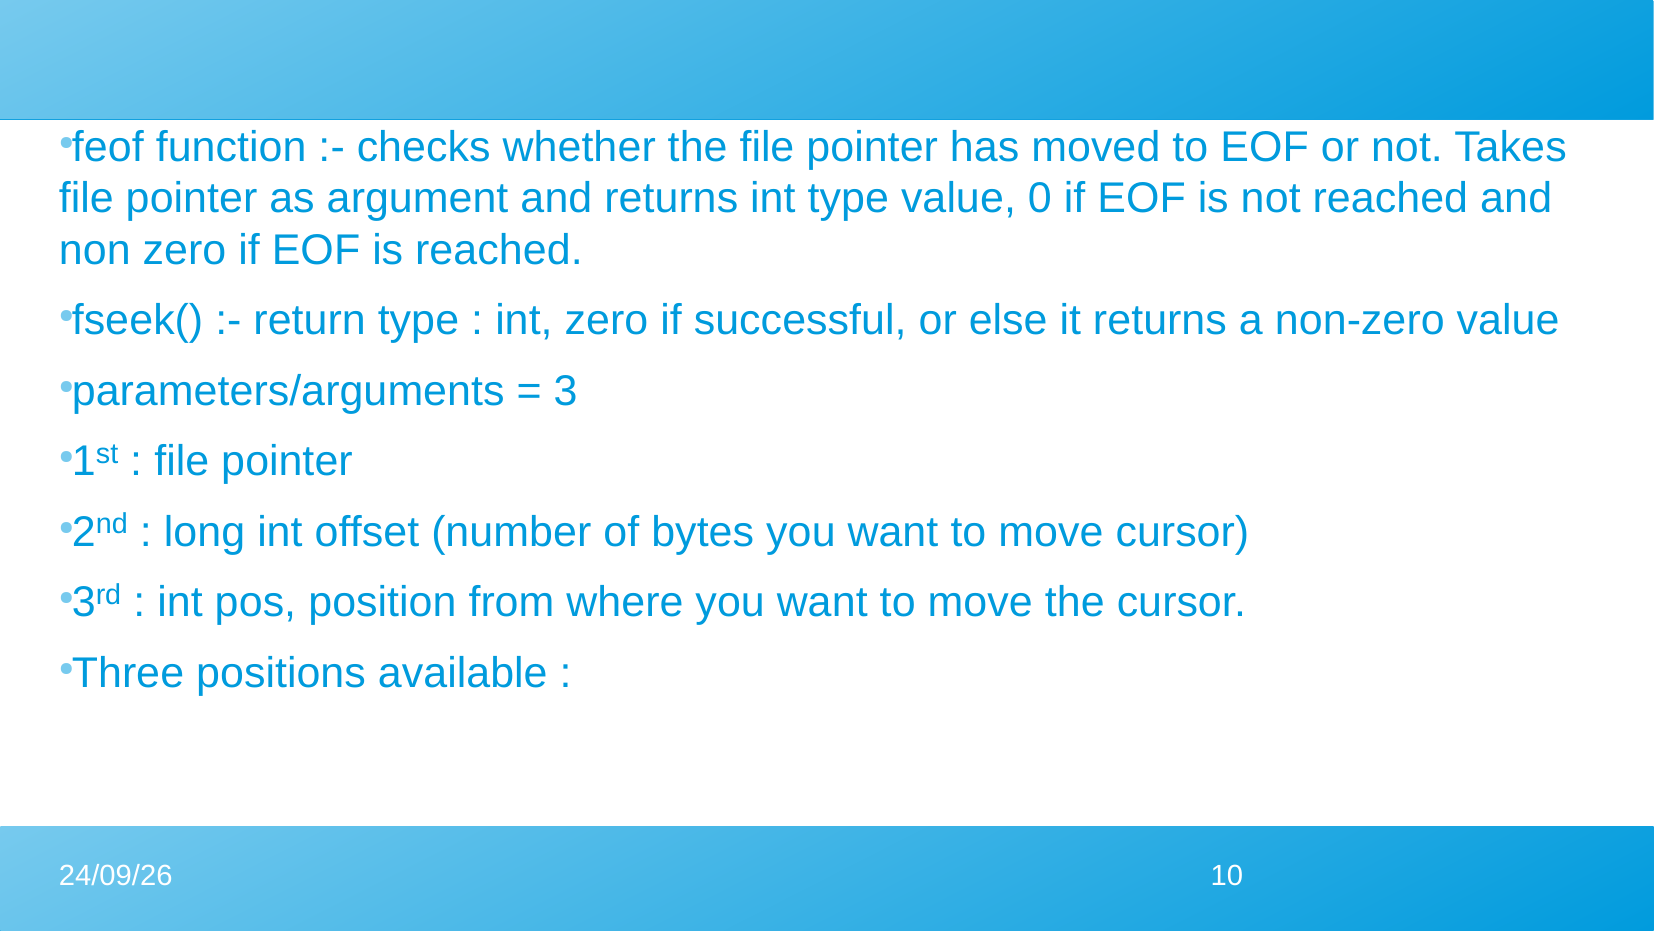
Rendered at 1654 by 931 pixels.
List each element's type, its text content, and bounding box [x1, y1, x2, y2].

list feof function :- checks whether the file pointer has moved to EOF or not. Takes file pointer as argument and returns int type value, 0 if EOF is not reached and non zero if EOF is reached. fseek() :- return type : int, zero if successful, or else it returns a non-zero value parameters/arguments = 3 1st : file pointer 2nd : long int offset (number of bytes you want to move cursor) 3rd : int pos, position from where you want to move the cursor. Three positions available : [59, 118, 1595, 709]
text_box 21-08-2023 [59, 856, 443, 916]
text_box [1210, 856, 1595, 916]
